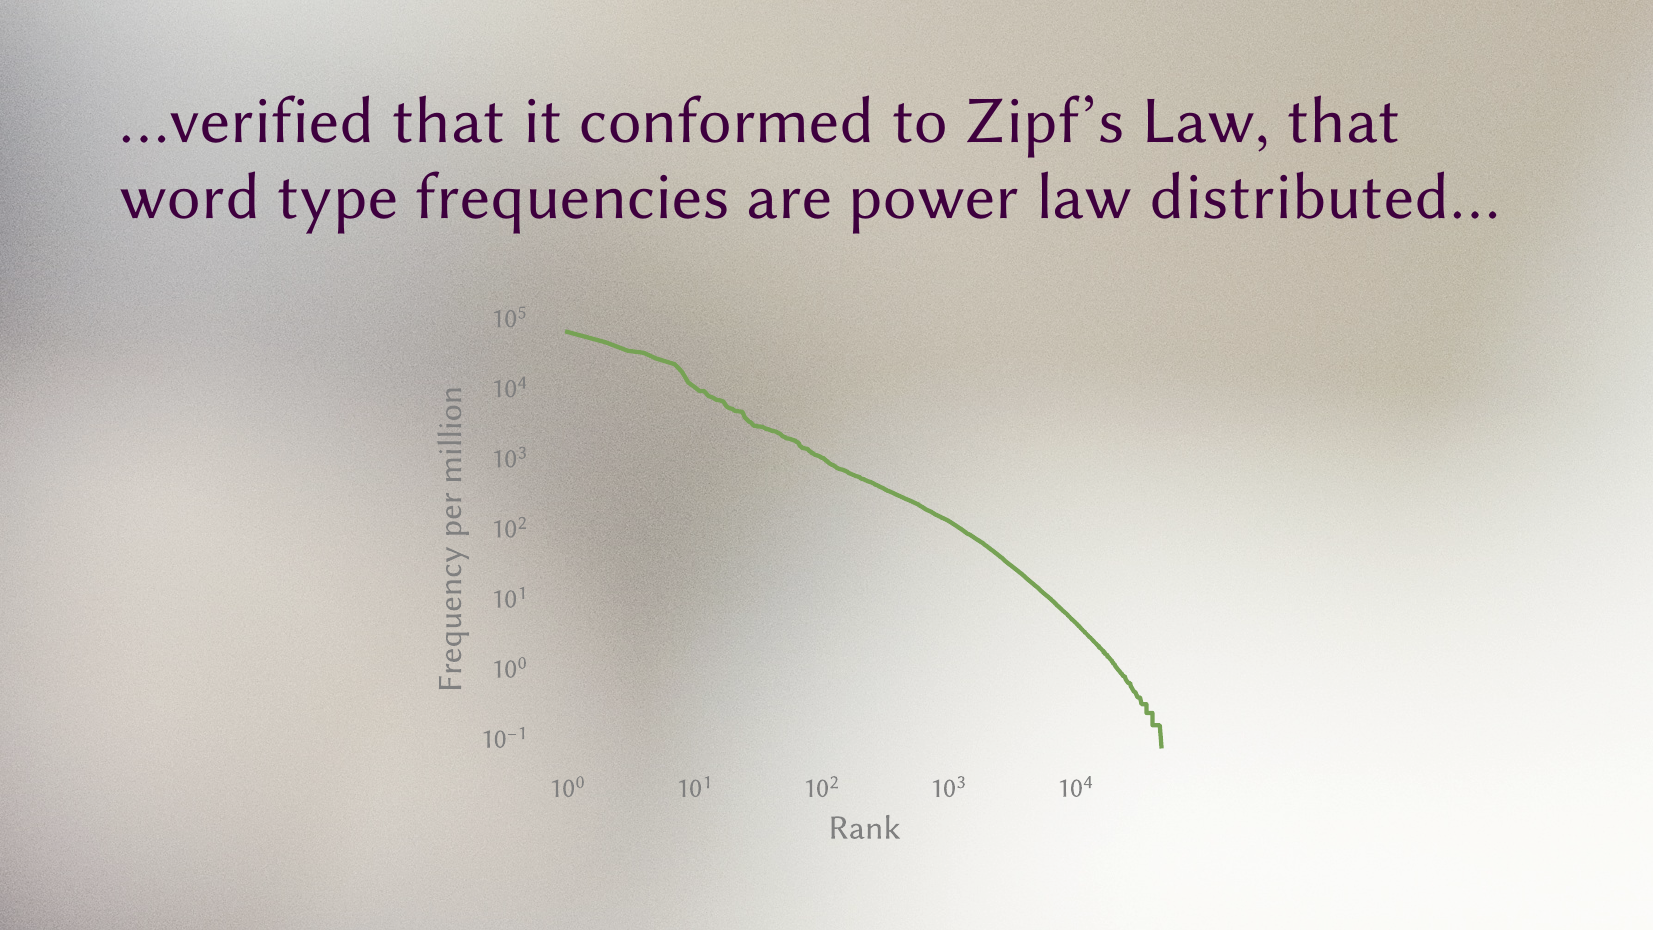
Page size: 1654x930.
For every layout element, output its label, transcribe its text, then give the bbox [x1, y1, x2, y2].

text_box …verified that it conformed to Zipf’s Law, that word type frequencies are power law distributed… [104, 74, 1560, 243]
picture [403, 272, 1223, 888]
